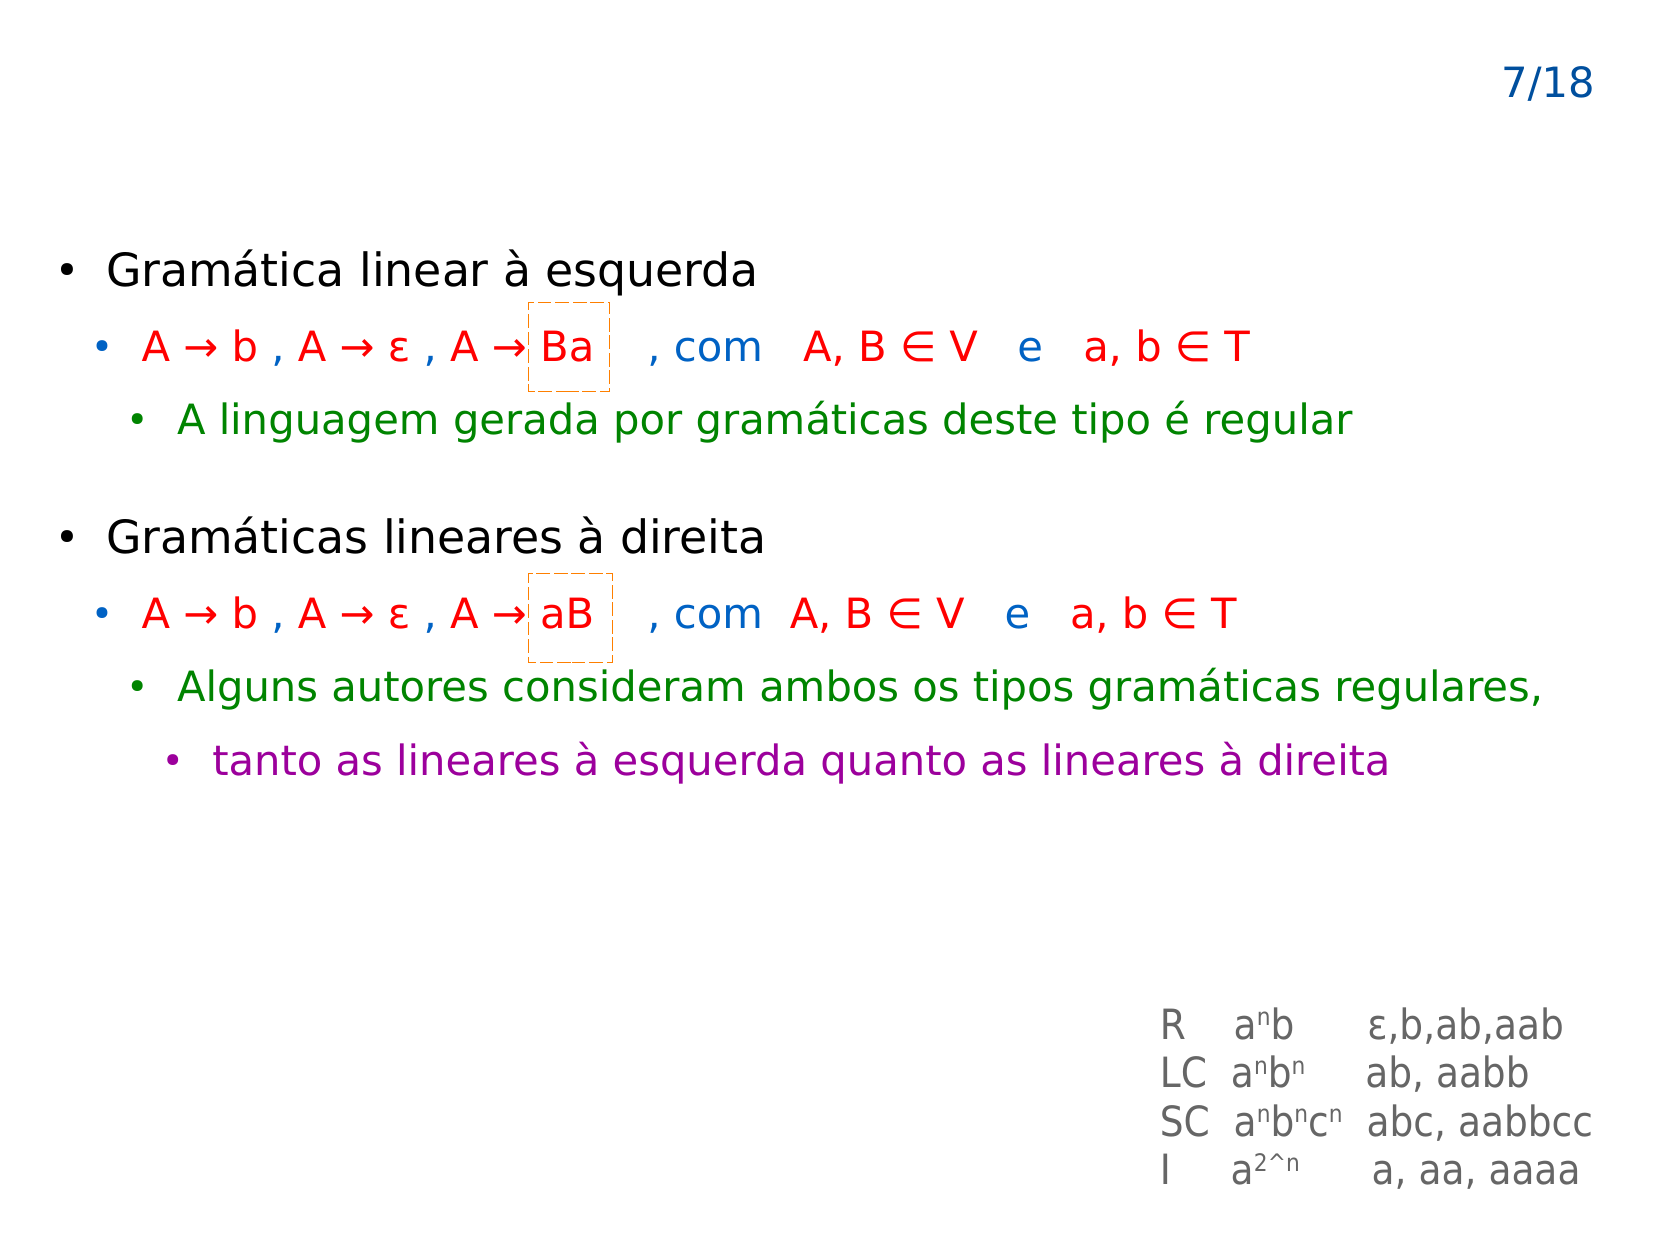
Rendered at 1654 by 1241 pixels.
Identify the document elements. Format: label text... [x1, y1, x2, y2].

text_box R anb ε,b,ab,aab LC anbn ab, aabb SC anbncn abc, aabbcc I a2^n a, aa, aaaa [1145, 993, 1615, 1237]
list Gramática linear à esquerda A → b , A → ε , A → Ba , com A, B ∈ V e a, b ∈ T A linguagem gerada por gramáticas deste tipo é regular Gramáticas lineares à direita A → b , A → ε , A → aB , com A, B ∈ V e a, b ∈ T Alguns autores consideram ambos os tipos gramáticas regulares, tanto as lineares à esquerda quanto as lineares à direita [59, 236, 1595, 1211]
